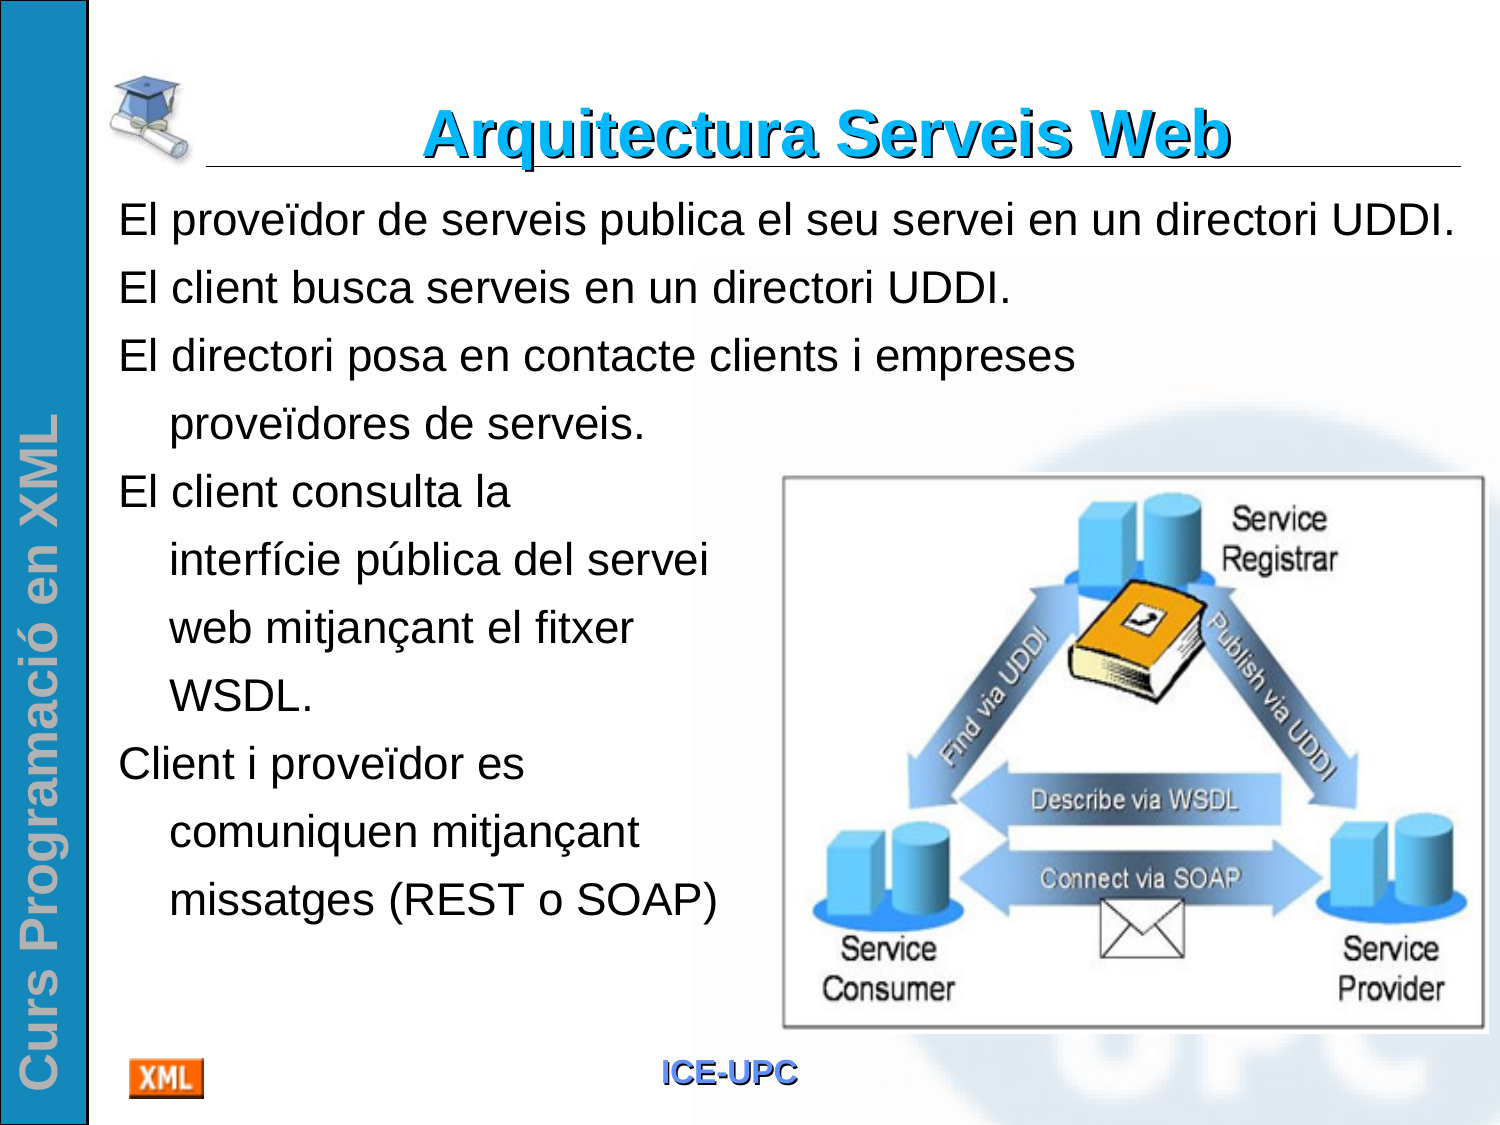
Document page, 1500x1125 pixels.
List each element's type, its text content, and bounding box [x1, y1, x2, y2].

picture [759, 1066, 767, 1071]
list El proveïdor de serveis publica el seu servei en un directori UDDI. El client busca serveis en un directori UDDI. El directori posa en contacte clients i empreses proveïdores de serveis. El client consulta la interfície pública del servei web mitjançant el fitxer WSDL. Client i proveïdor es comuniquen mitjançant missatges (REST o SOAP) [118, 194, 1477, 1063]
picture [694, 262, 1500, 1125]
title Arquitectura Serveis Web [206, 88, 1447, 178]
picture [129, 1063, 204, 1099]
picture [735, 1063, 744, 1079]
picture [93, 61, 206, 174]
